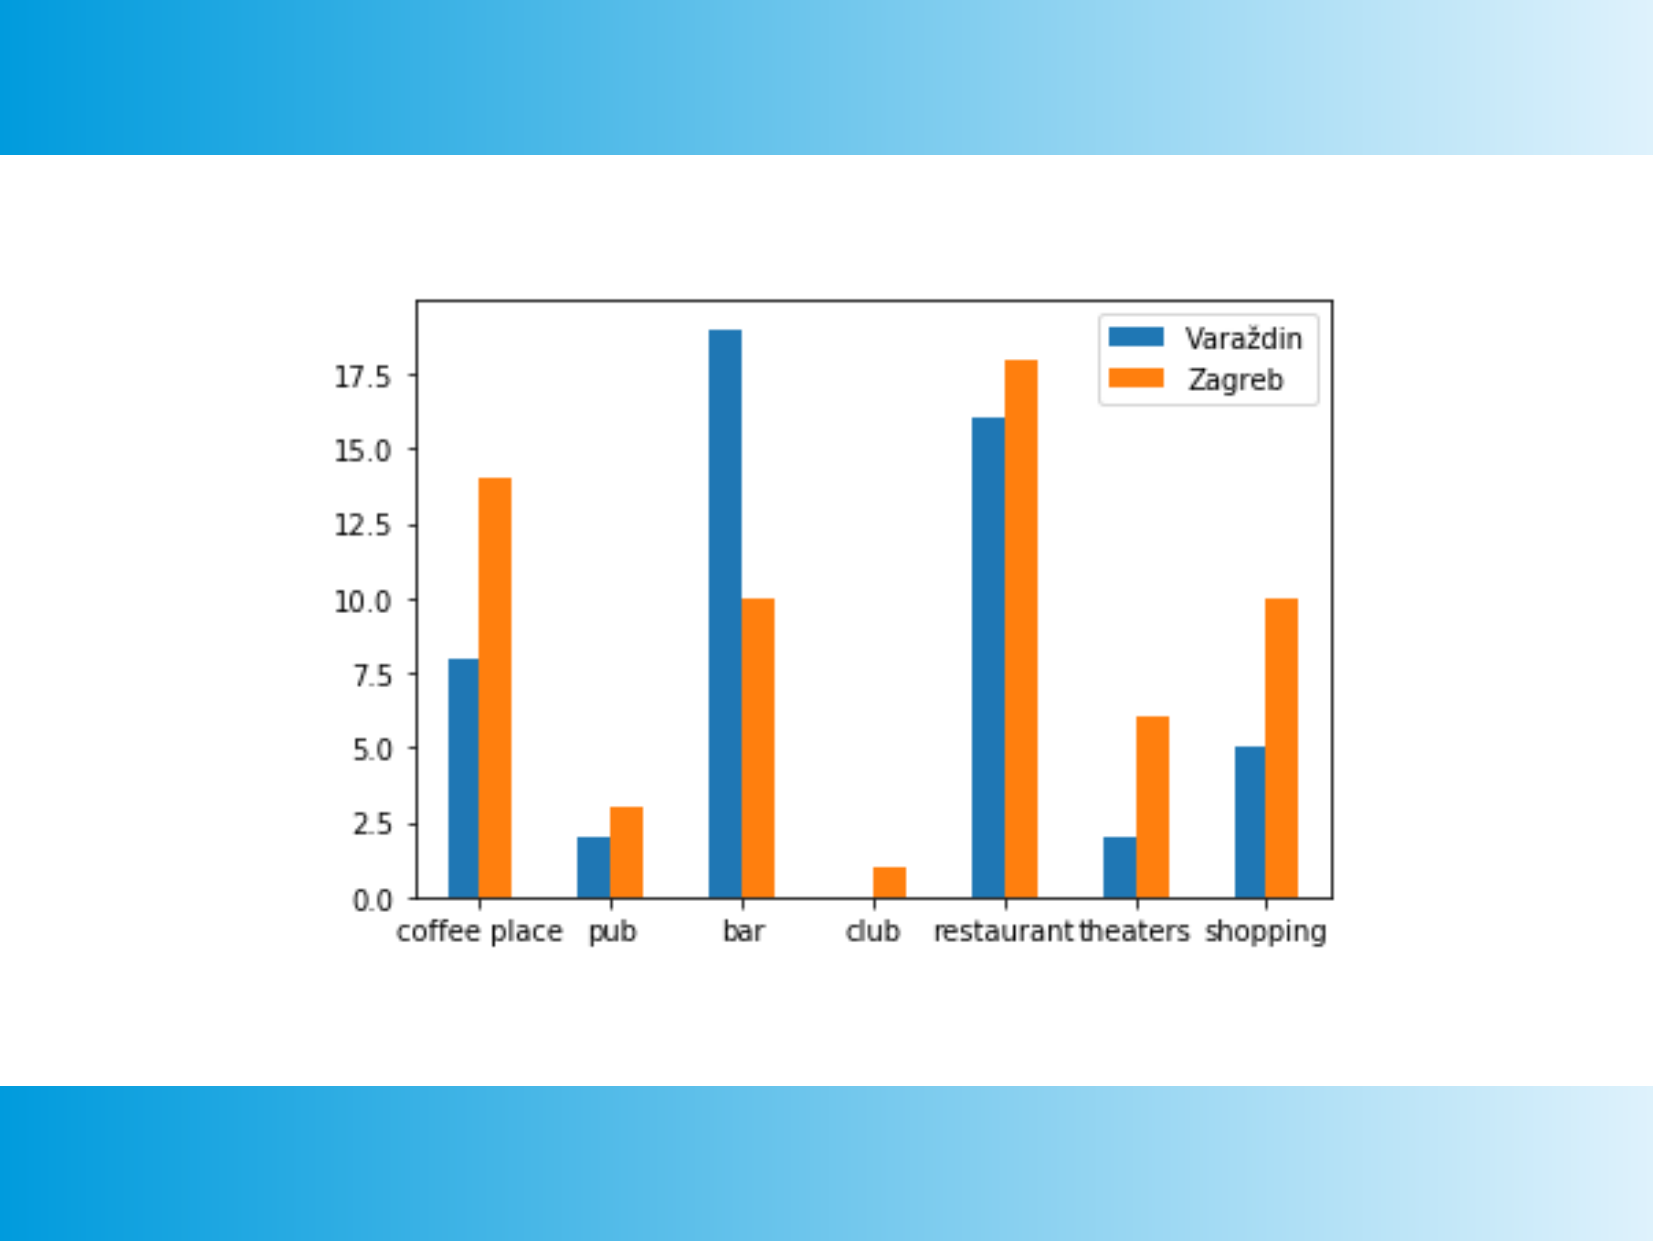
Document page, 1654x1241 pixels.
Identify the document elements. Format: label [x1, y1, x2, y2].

picture [315, 284, 1351, 965]
